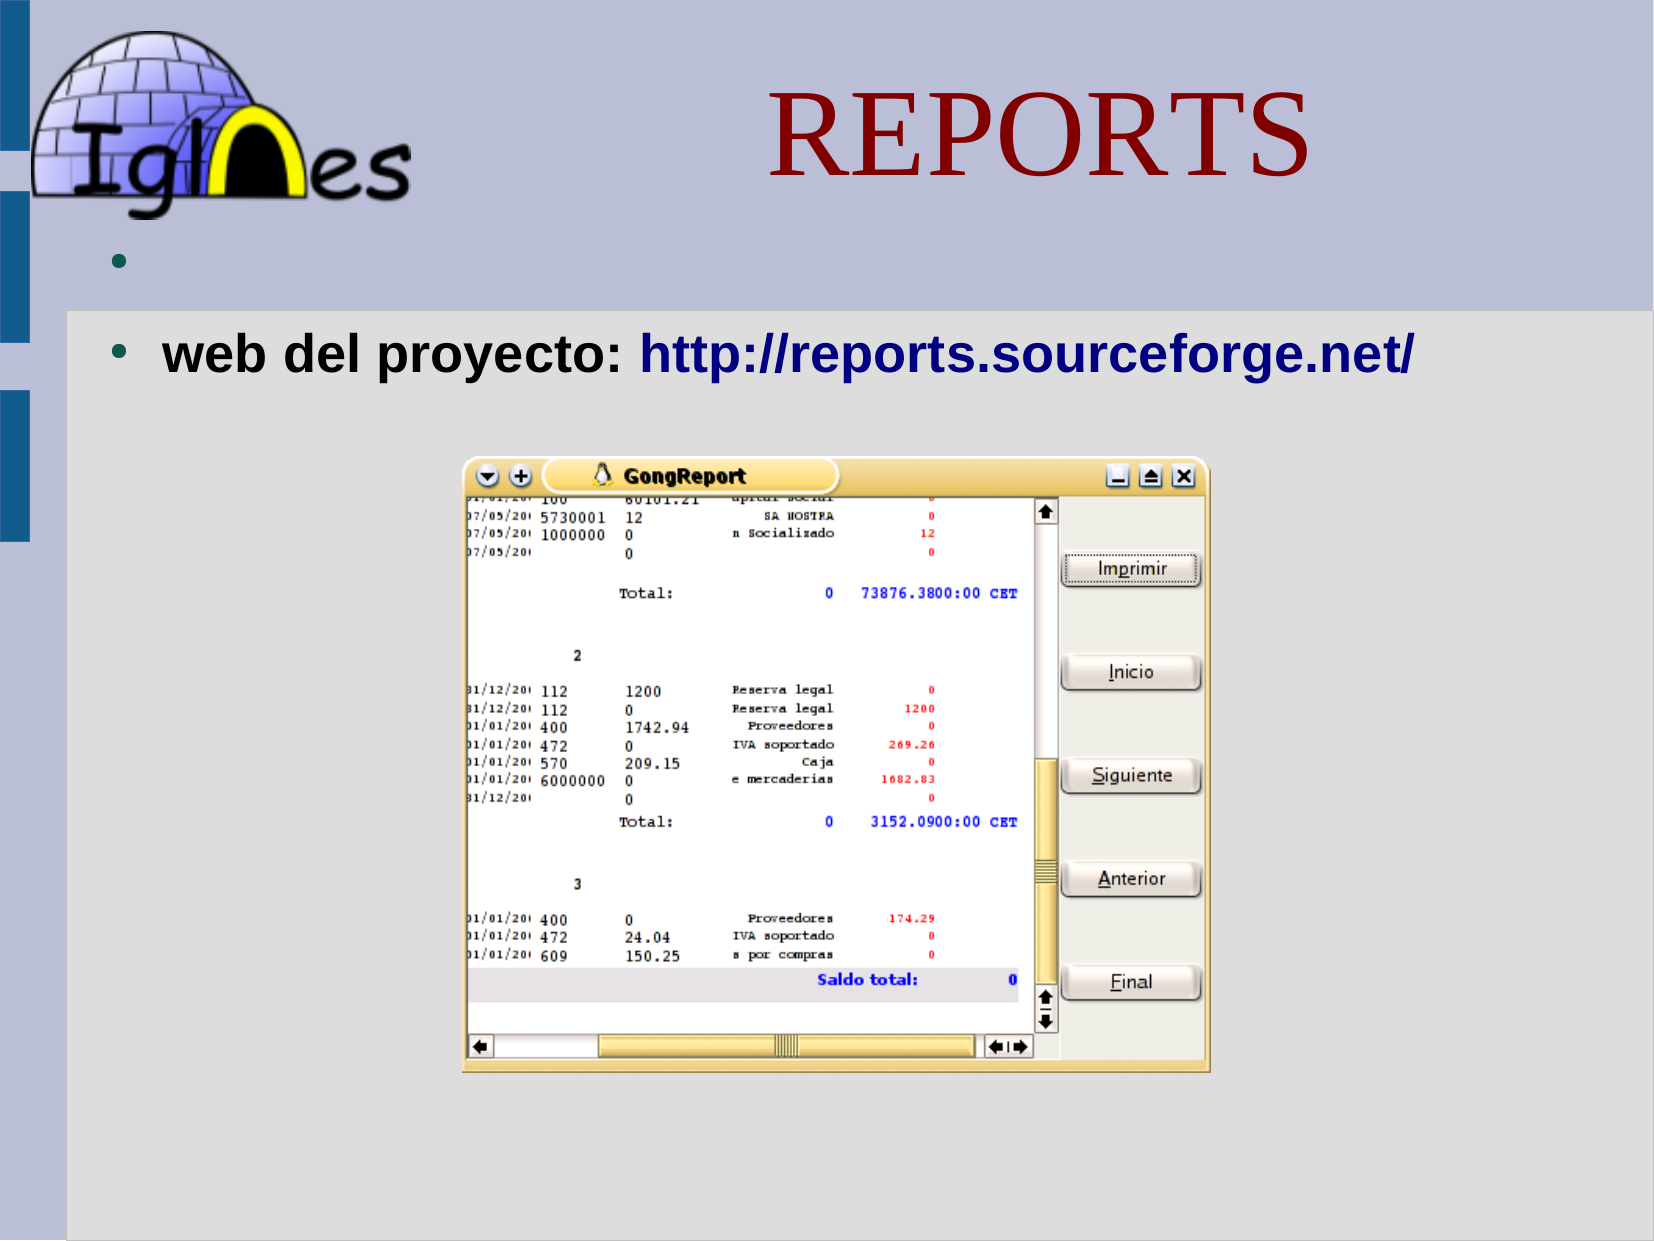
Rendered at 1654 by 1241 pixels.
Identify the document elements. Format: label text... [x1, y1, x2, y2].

picture [462, 456, 1211, 1073]
text_box REPORTS [496, 63, 1586, 237]
picture [31, 31, 411, 220]
list web del proyecto: http://reports.sourceforge.net/ [73, 233, 1436, 1005]
